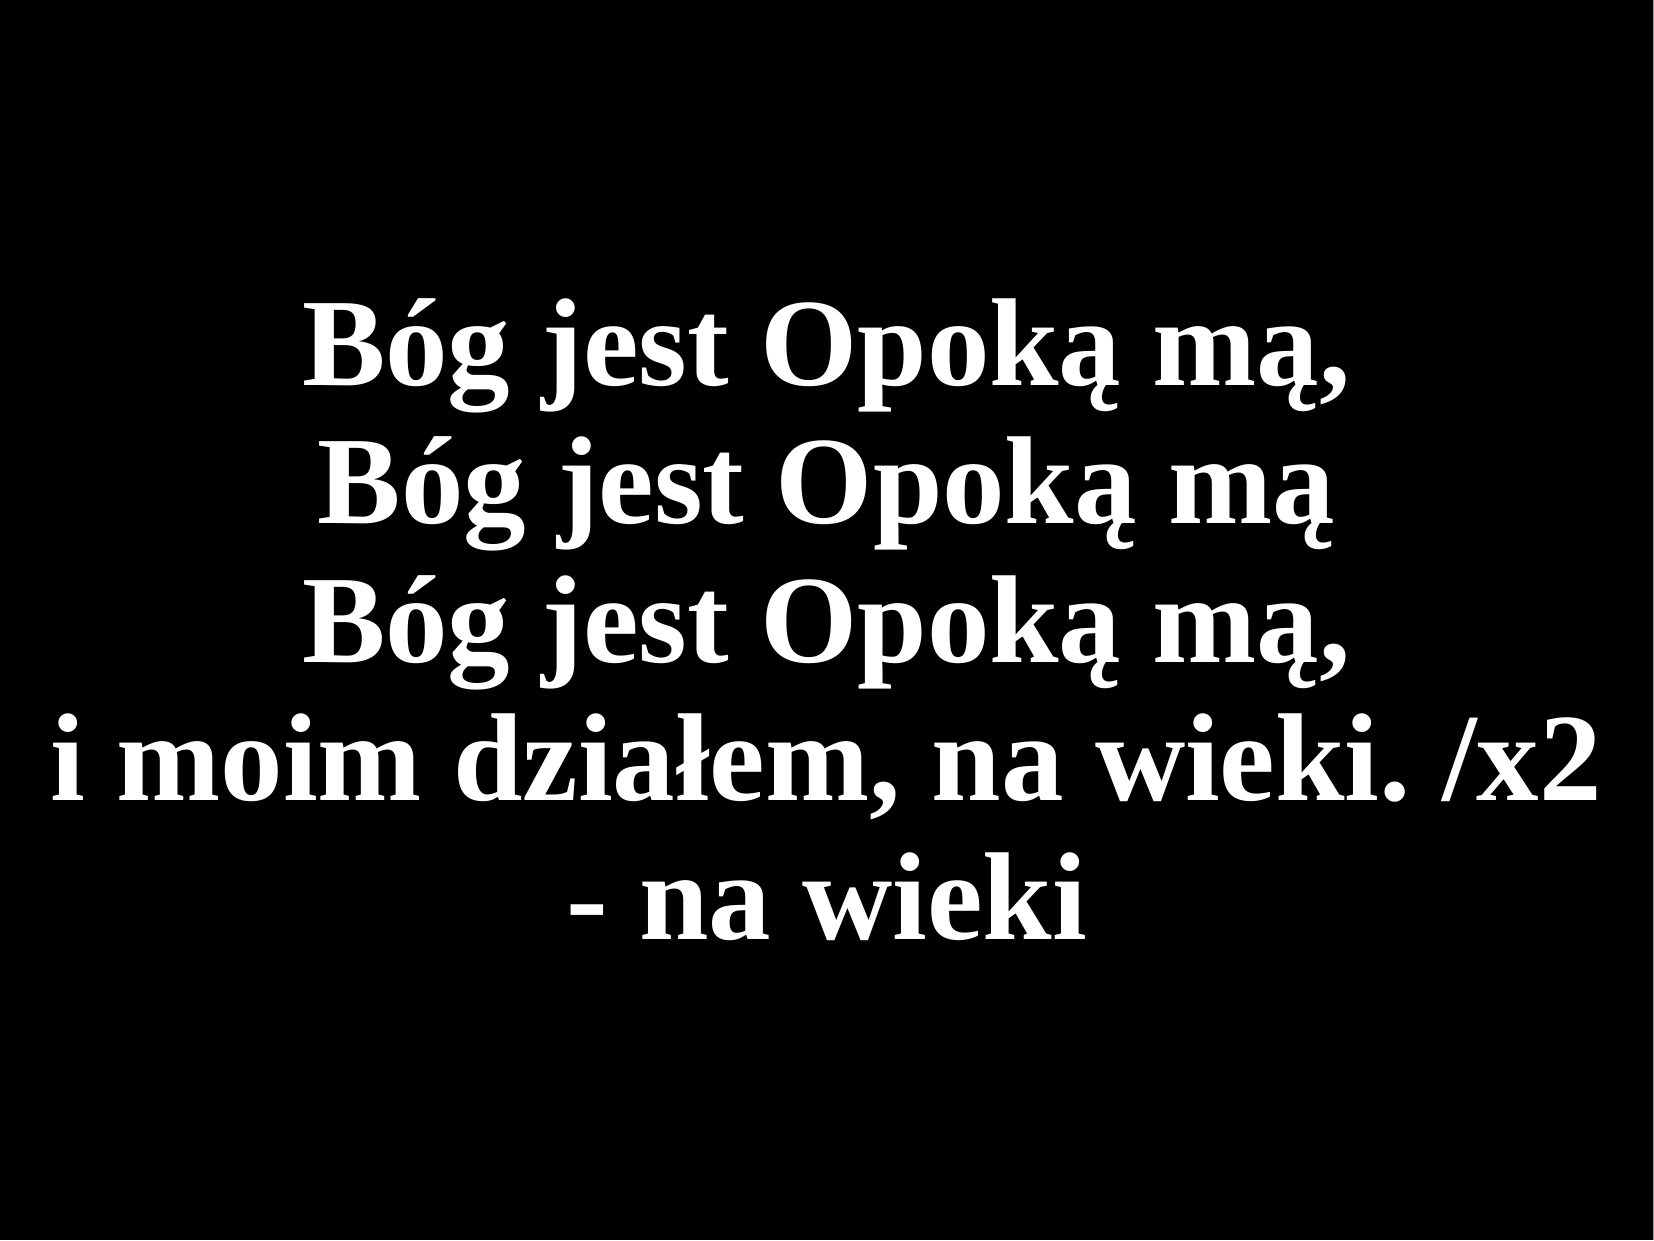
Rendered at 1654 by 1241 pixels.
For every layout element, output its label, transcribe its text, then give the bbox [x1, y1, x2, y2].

title Bóg jest Opoką mą, Bóg jest Opoką mą Bóg jest Opoką mą, i moim działem, na wieki. /x2 - na wieki [0, 0, 1654, 1241]
